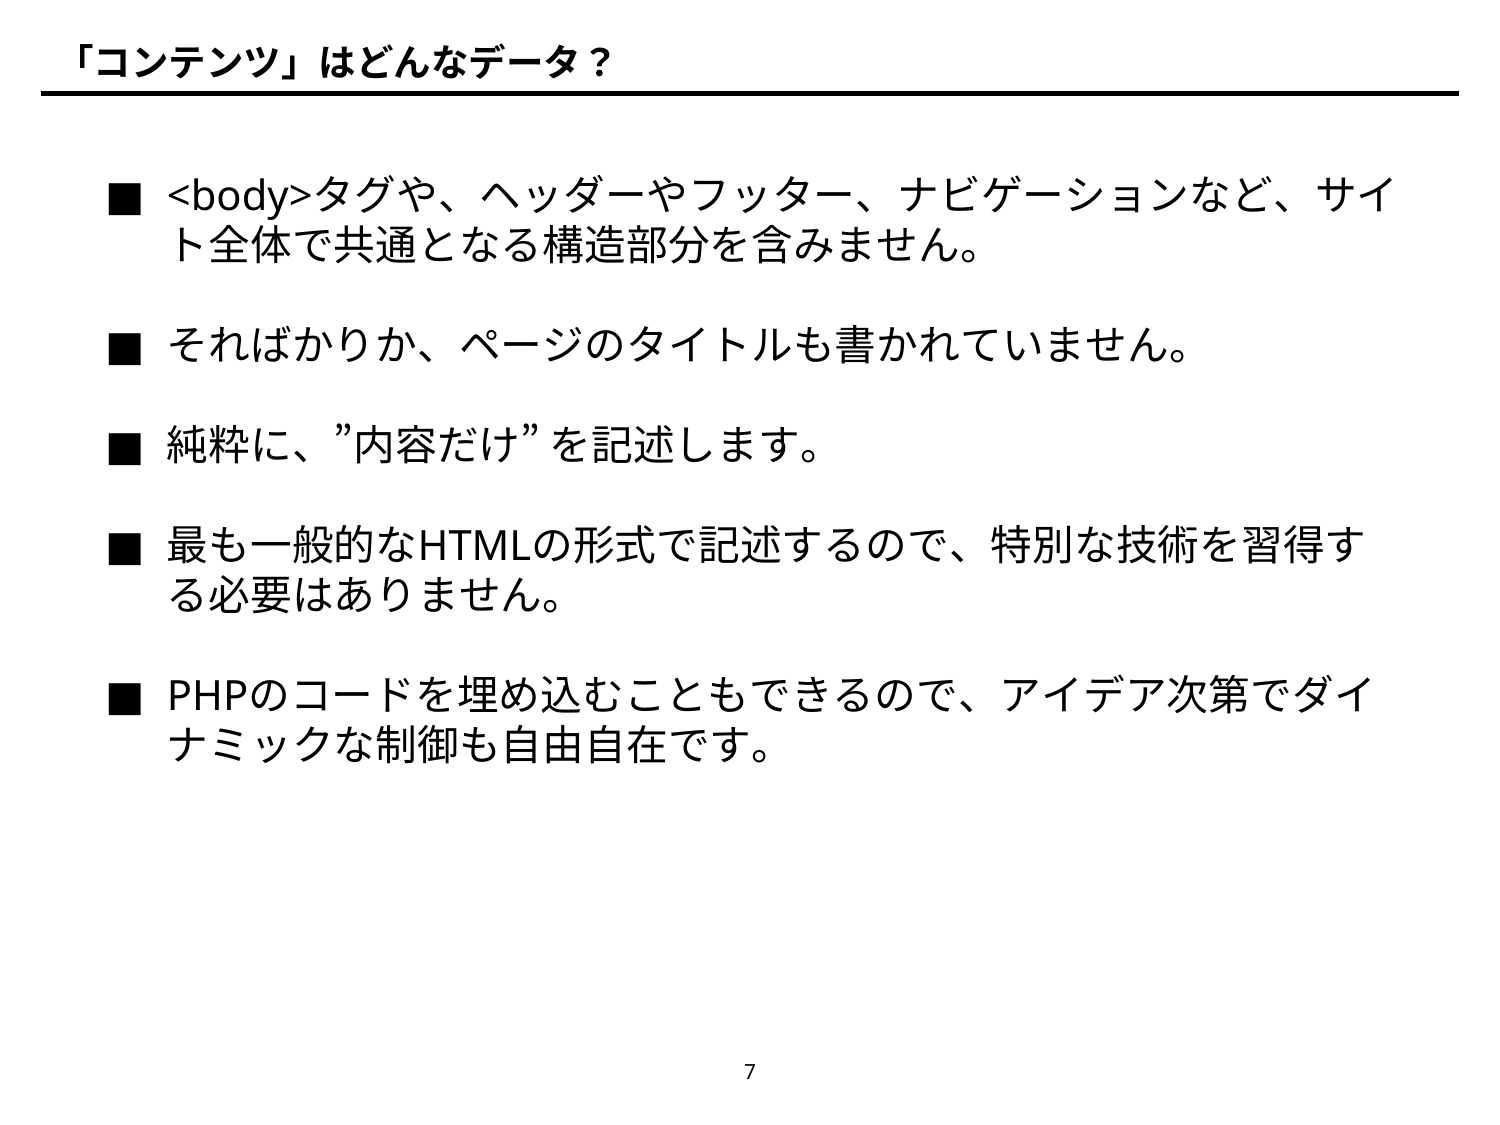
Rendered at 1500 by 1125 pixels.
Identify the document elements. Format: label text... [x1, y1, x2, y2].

text_box ■ ■ ■ ■ ■ [90, 161, 160, 827]
text_box <body>タグや、ヘッダーやフッター、ナビゲーションなど、サイト全体で共通となる構造部分を含みません。 そればかりか、ページのタイトルも書かれていません。 純粋に、”内容だけ” を記述します。 最も一般的なHTMLの形式で記述するので、特別な技術を習得する必要はありません。 PHPのコードを埋め込むこともできるので、アイデア次第でダイナミックな制御も自由自在です。 [152, 161, 1418, 777]
title 「コンテンツ」はどんなデータ？ [41, 33, 1459, 87]
